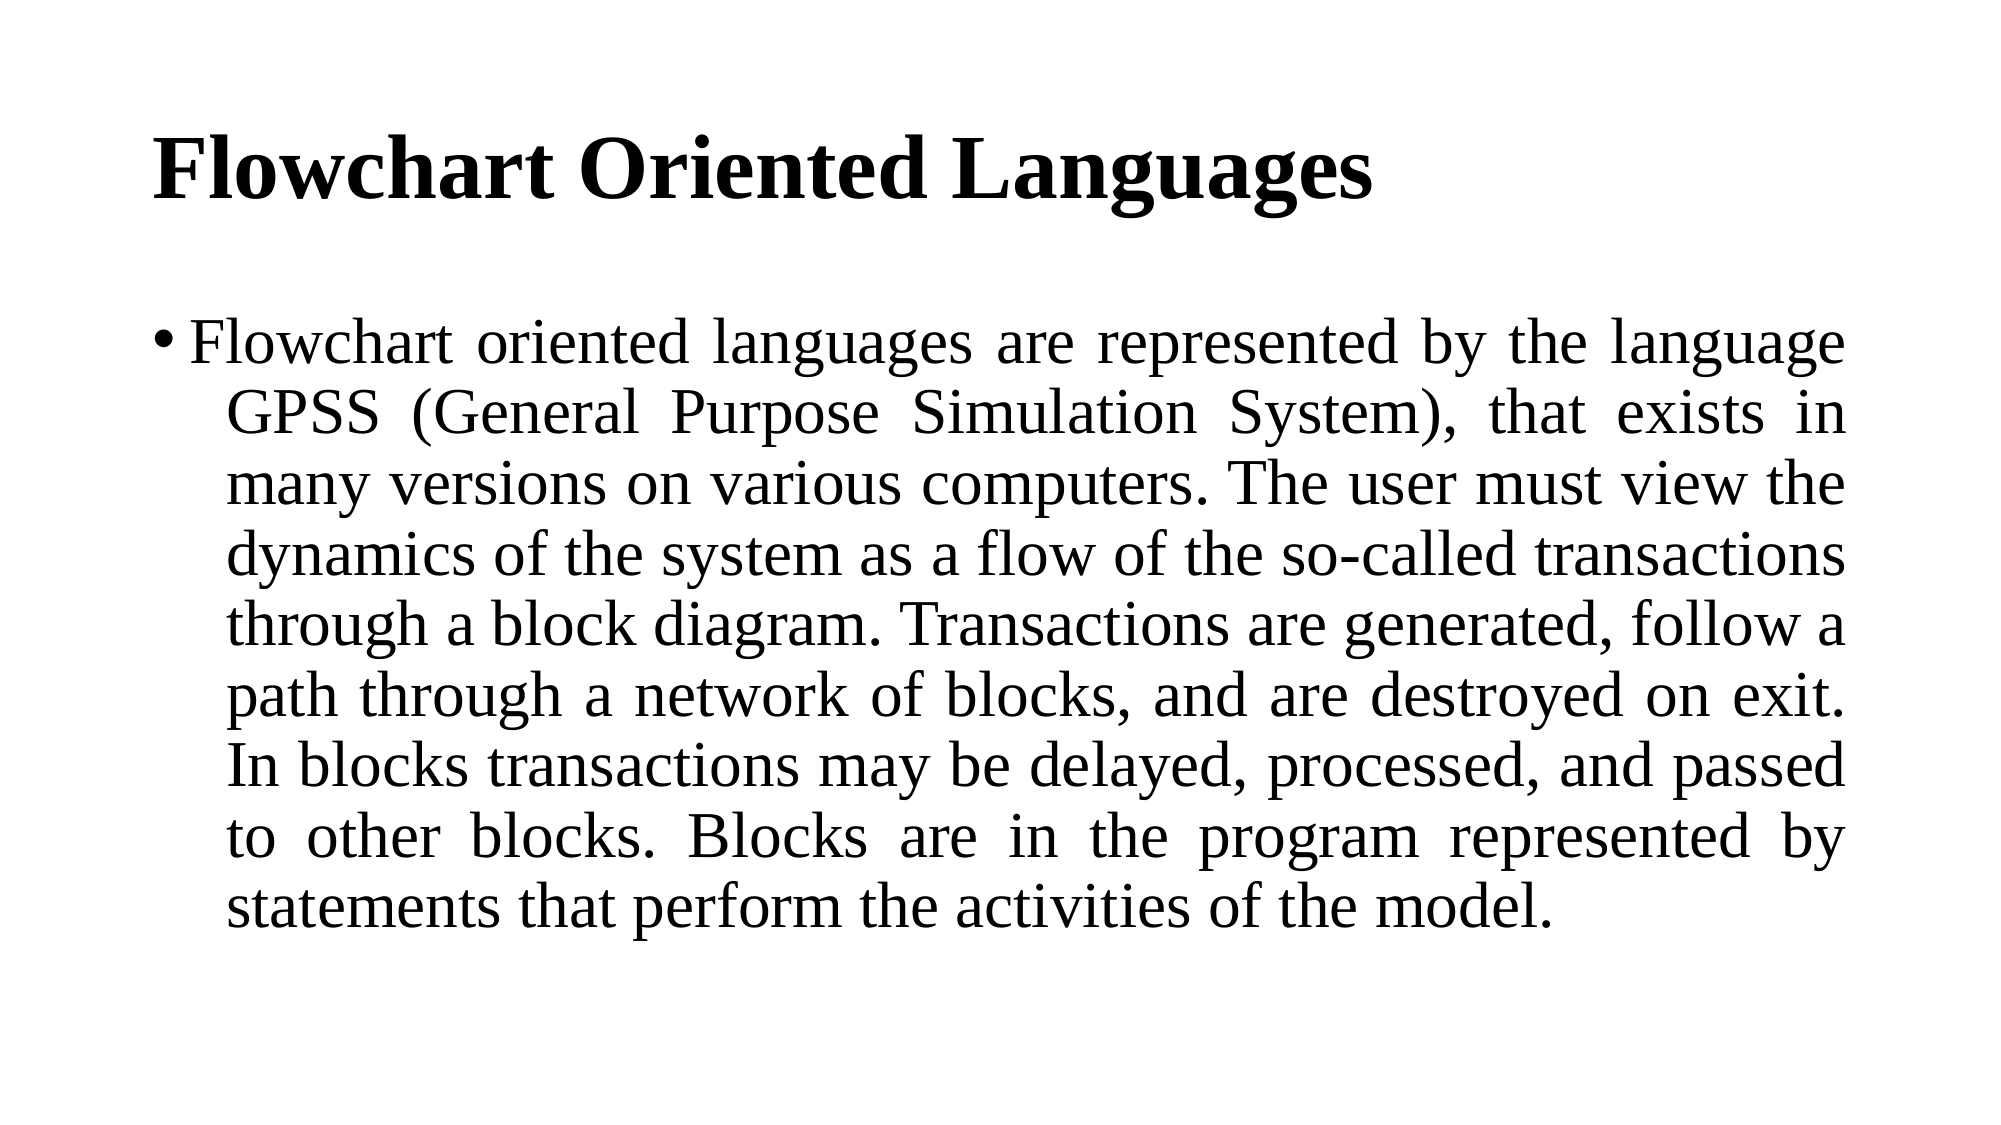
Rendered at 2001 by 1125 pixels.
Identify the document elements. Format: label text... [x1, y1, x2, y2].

list Flowchart oriented languages are represented by the language GPSS (General Purpose Simulation System), that exists in many versions on various computers. The user must view the dynamics of the system as a flow of the so-called transactions through a block diagram. Transactions are generated, follow a path through a network of blocks, and are destroyed on exit. In blocks transactions may be delayed, processed, and passed to other blocks. Blocks are in the program represented by statements that perform the activities of the model. [137, 299, 1863, 1014]
title Flowchart Oriented Languages [137, 59, 1863, 278]
